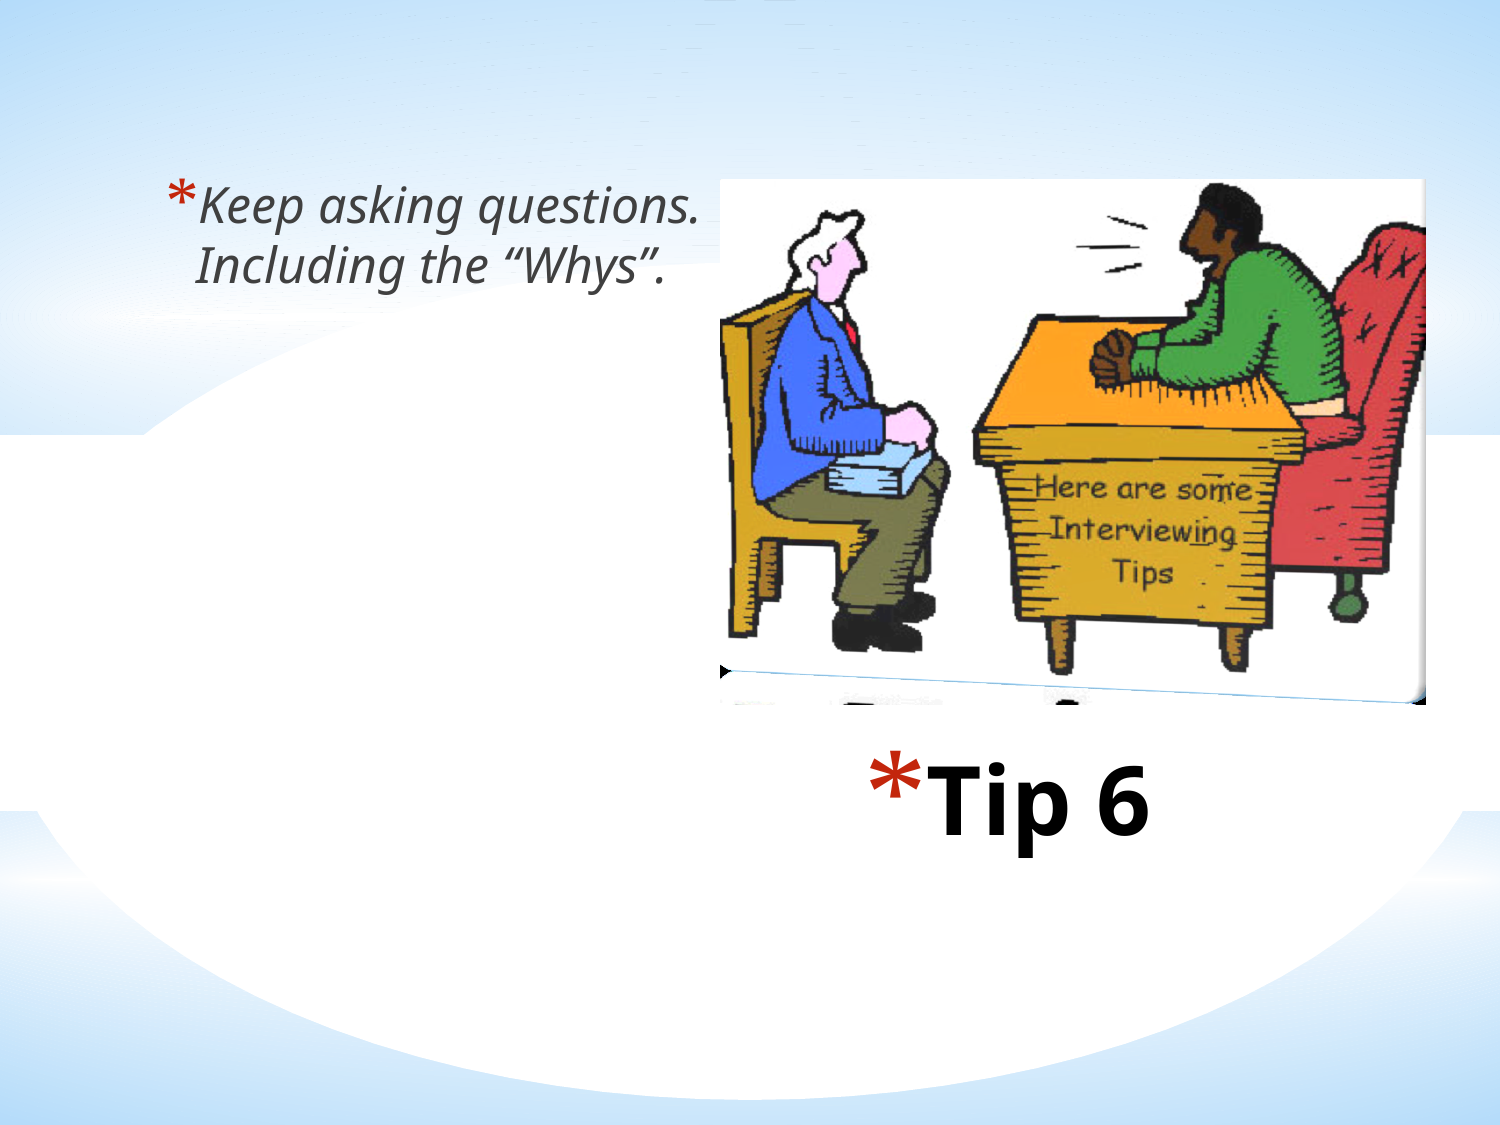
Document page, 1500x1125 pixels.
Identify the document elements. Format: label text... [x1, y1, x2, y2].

list Keep asking questions. Including the “Whys”. [144, 165, 750, 521]
title Tip 6 [119, 732, 1167, 920]
picture [720, 179, 1426, 706]
